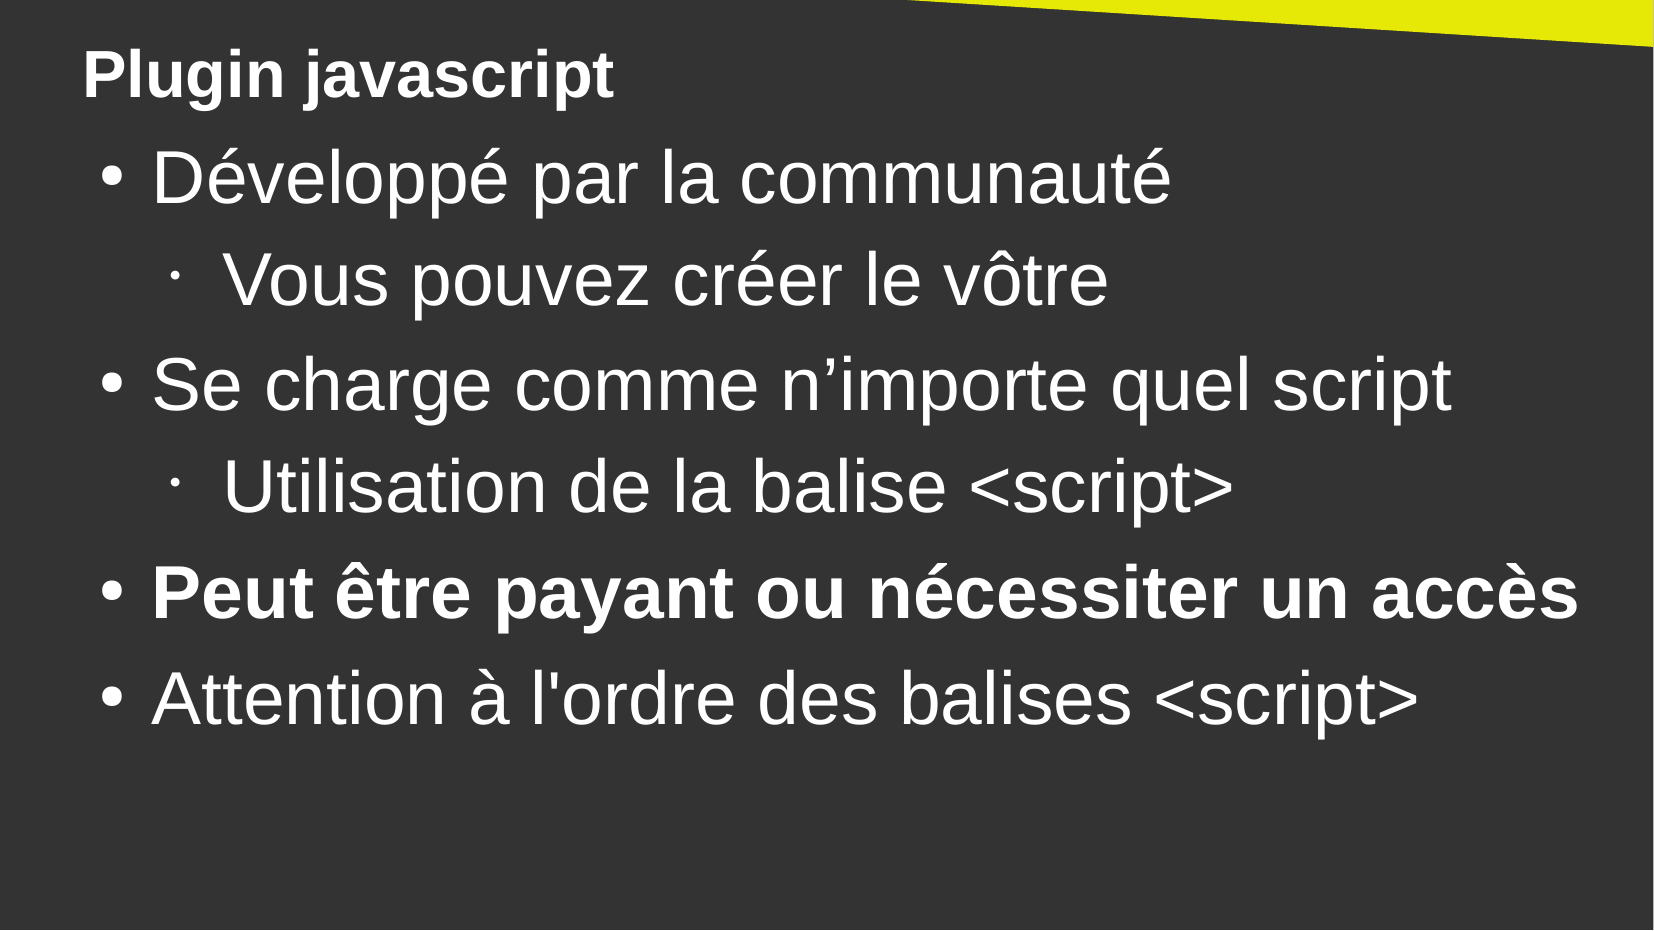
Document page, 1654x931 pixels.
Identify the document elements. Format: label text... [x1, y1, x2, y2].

title Plugin javascript [82, 37, 1571, 114]
list Développé par la communauté Vous pouvez créer le vôtre Se charge comme n’importe quel script Utilisation de la balise <script> Peut être payant ou nécessiter un accès Attention à l'ordre des balises <script> [80, 135, 1620, 804]
text_box [907, 0, 1654, 47]
